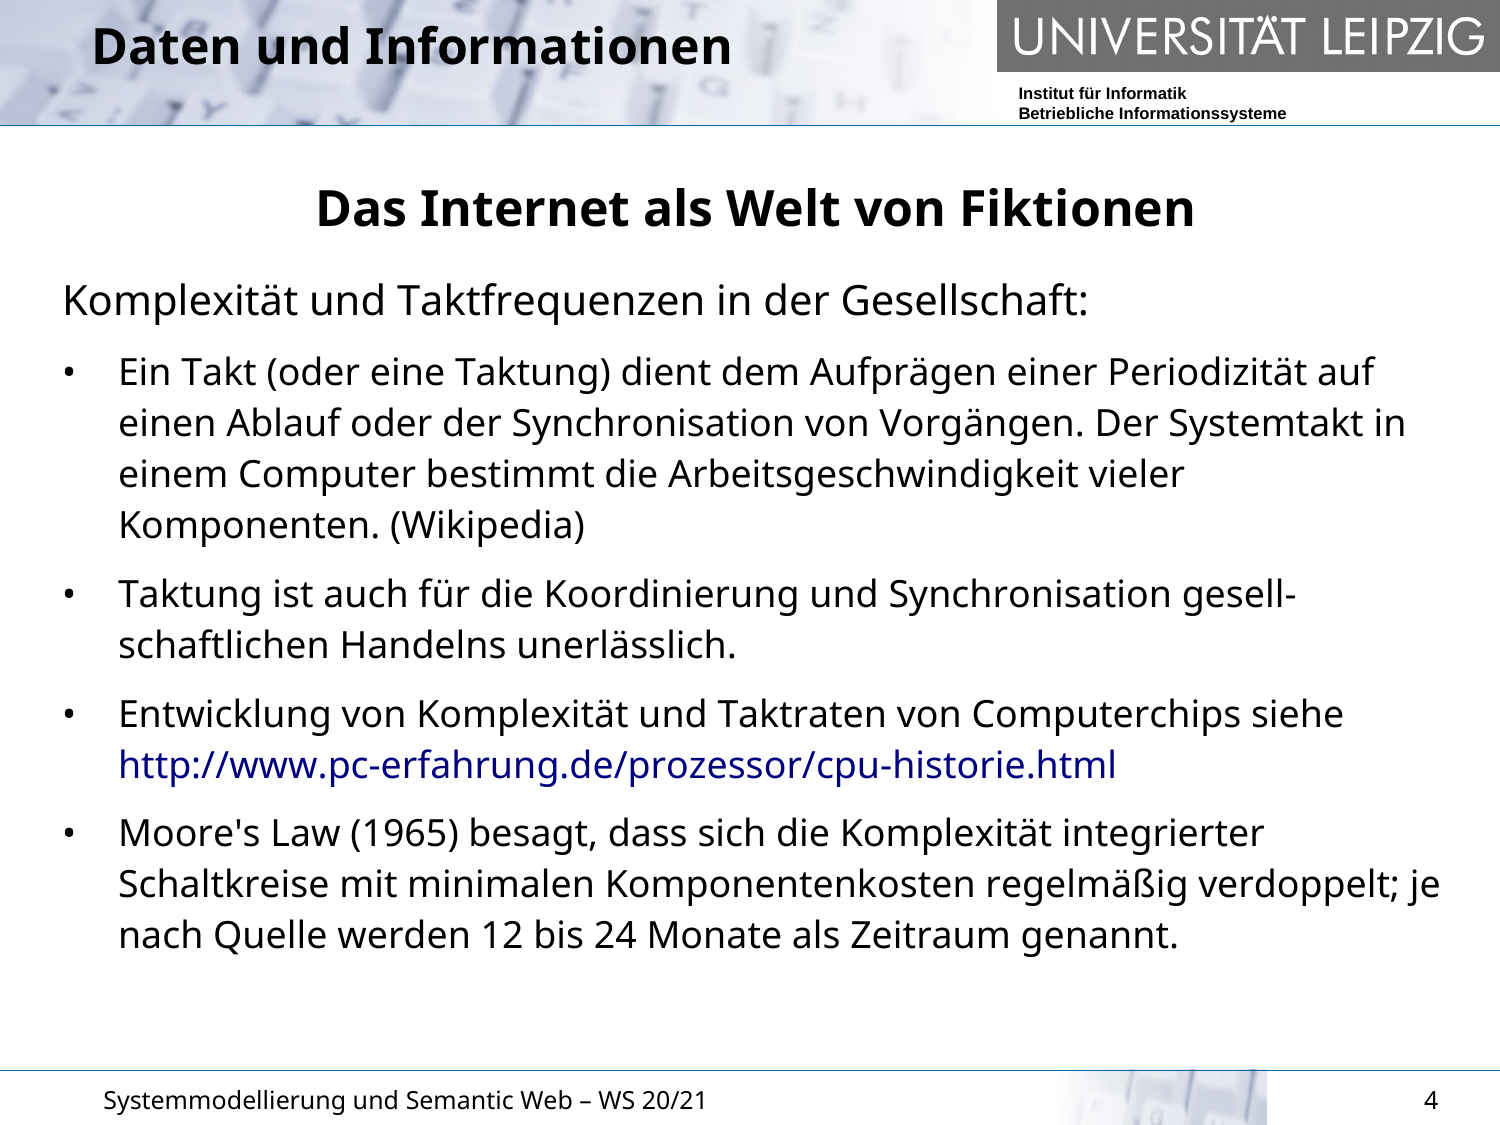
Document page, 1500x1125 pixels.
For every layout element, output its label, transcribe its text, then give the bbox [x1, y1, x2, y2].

text_box Daten und Informationen [76, 6, 762, 82]
picture [0, 0, 1500, 125]
list Das Internet als Welt von Fiktionen Komplexität und Taktfrequenzen in der Gesellschaft: Ein Takt (oder eine Taktung) dient dem Aufprägen einer Periodizität auf einen Ablauf oder der Synchronisation von Vorgängen. Der Systemtakt in einem Computer bestimmt die Arbeitsgeschwindigkeit vieler Komponenten. (Wikipedia) Taktung ist auch für die Koordinierung und Synchronisation gesell-schaftlichen Handelns unerlässlich. Entwicklung von Komplexität und Taktraten von Computerchips siehe http://www.pc-erfahrung.de/prozessor/cpu-historie.html Moore's Law (1965) besagt, dass sich die Komplexität integrierter Schaltkreise mit minimalen Komponentenkosten regelmäßig verdoppelt; je nach Quelle werden 12 bis 24 Monate als Zeitraum genannt. [47, 165, 1465, 1025]
picture [1057, 1071, 1267, 1125]
